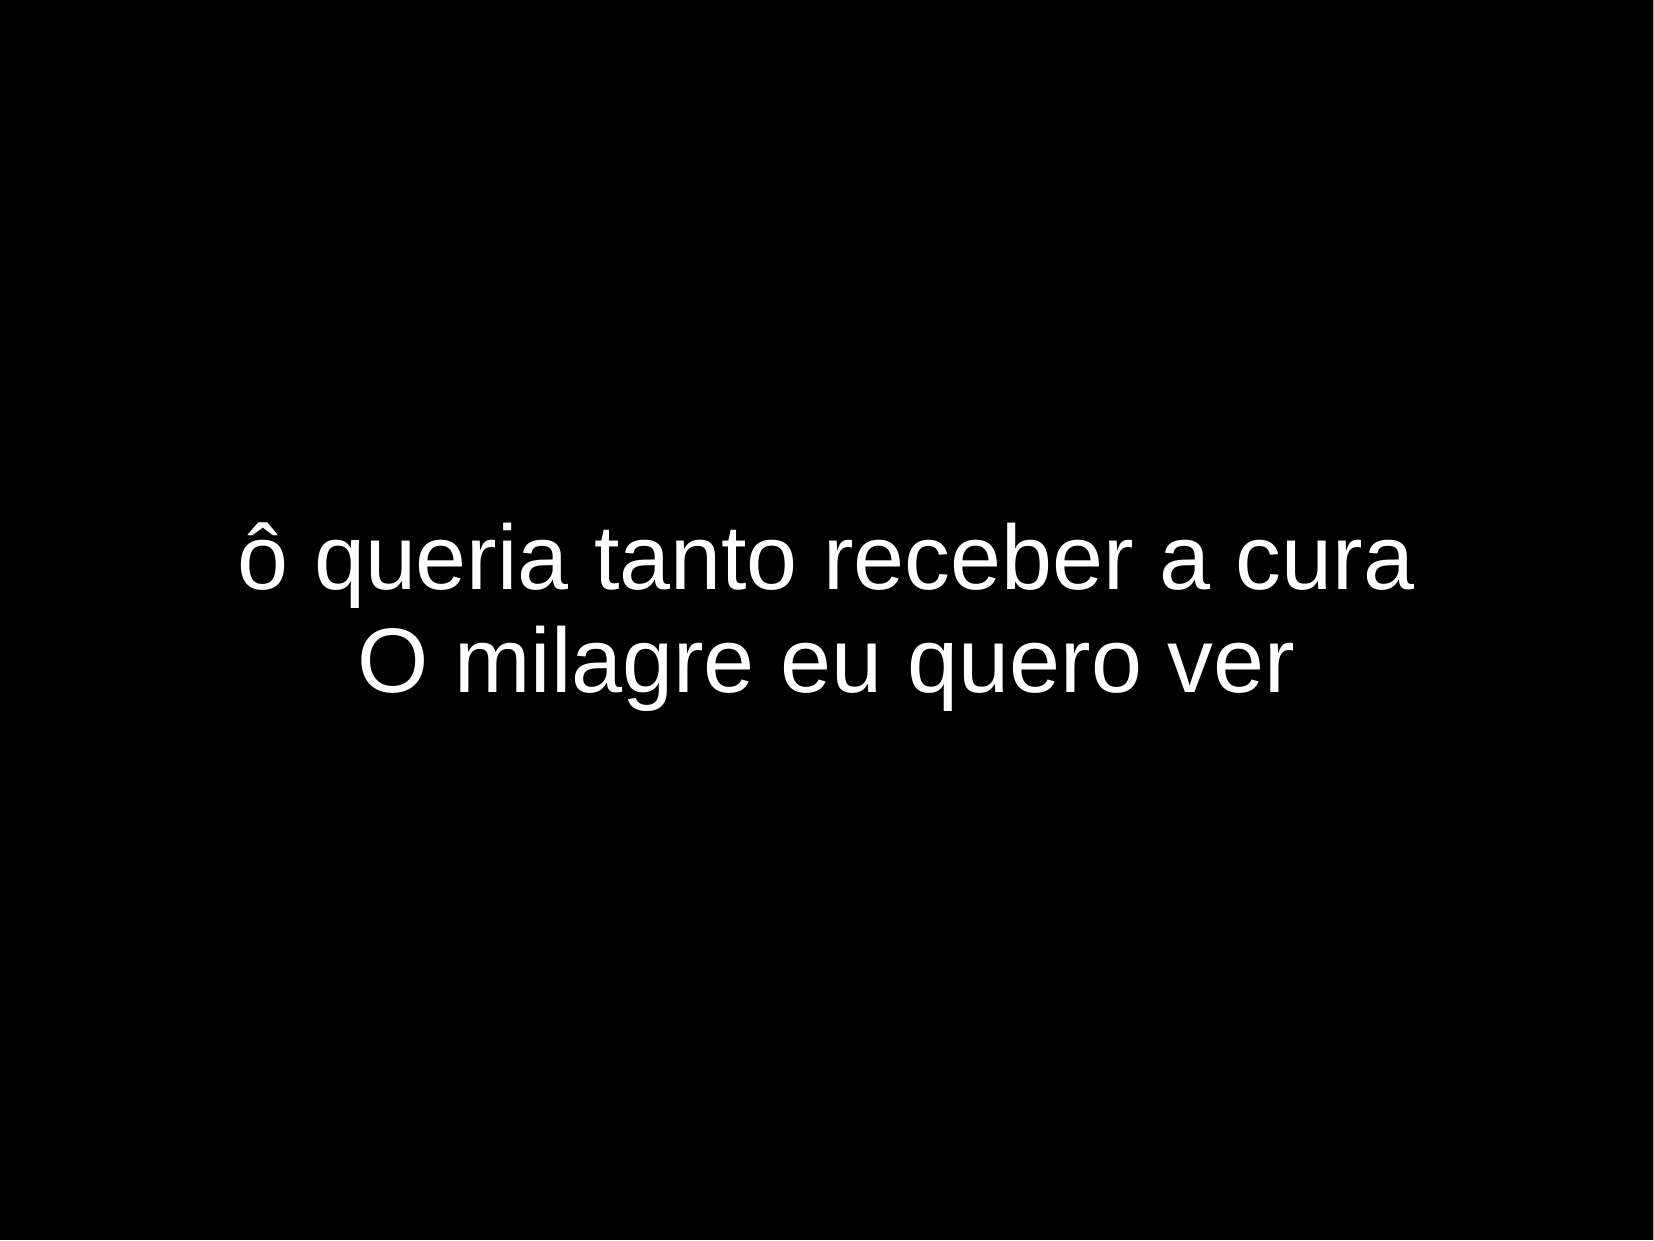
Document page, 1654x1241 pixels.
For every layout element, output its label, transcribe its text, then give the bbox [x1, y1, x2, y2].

subtitle ￴ô queria tanto receber a cura O milagre eu quero ver [82, 49, 1571, 1170]
